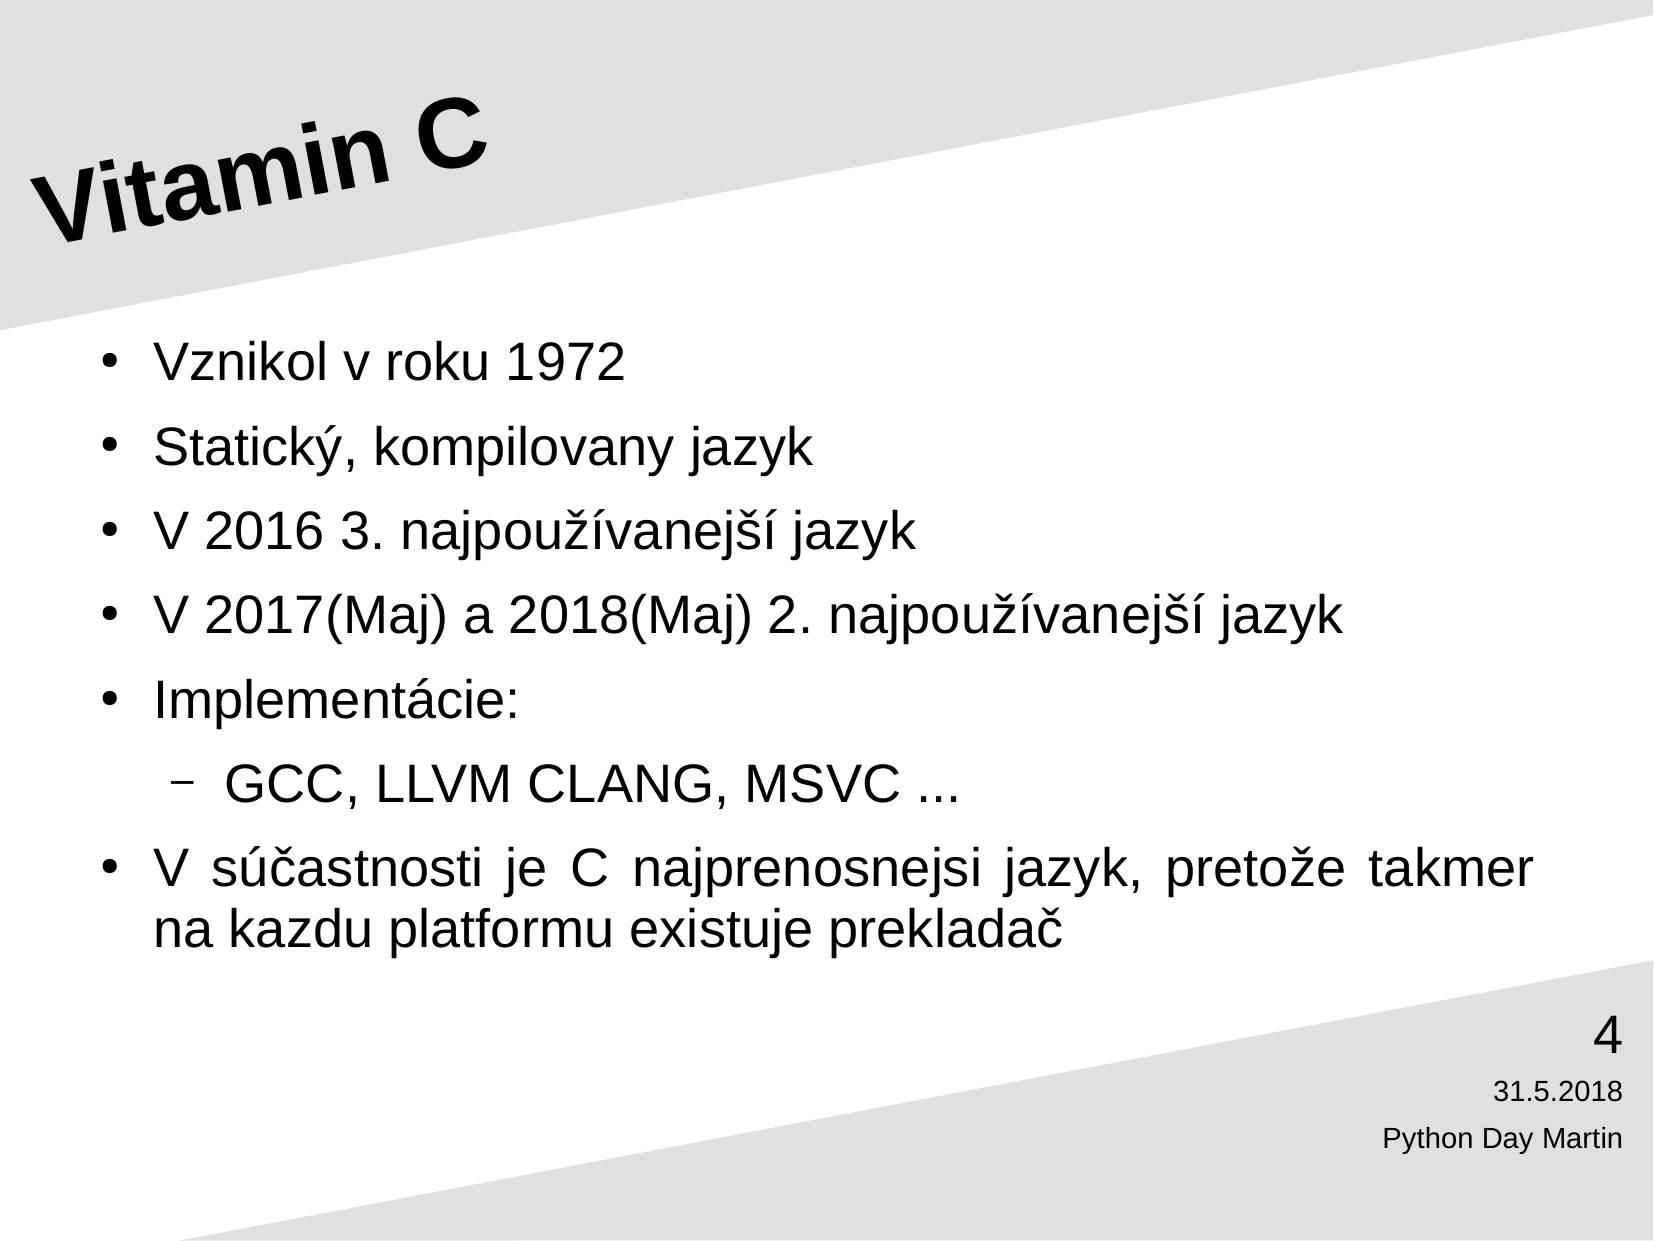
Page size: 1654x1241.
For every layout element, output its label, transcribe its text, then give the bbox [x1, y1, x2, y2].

title Vitamin C [16, 0, 1518, 315]
list Vznikol v roku 1972 Statický, kompilovany jazyk V 2016 3. najpoužívanejší jazyk V 2017(Maj) a 2018(Maj) 2. najpoužívanejší jazyk Implementácie: GCC, LLVM CLANG, MSVC ... V súčastnosti je C najprenosnejsi jazyk, pretože takmer na kazdu platformu existuje prekladač [82, 331, 1538, 1052]
